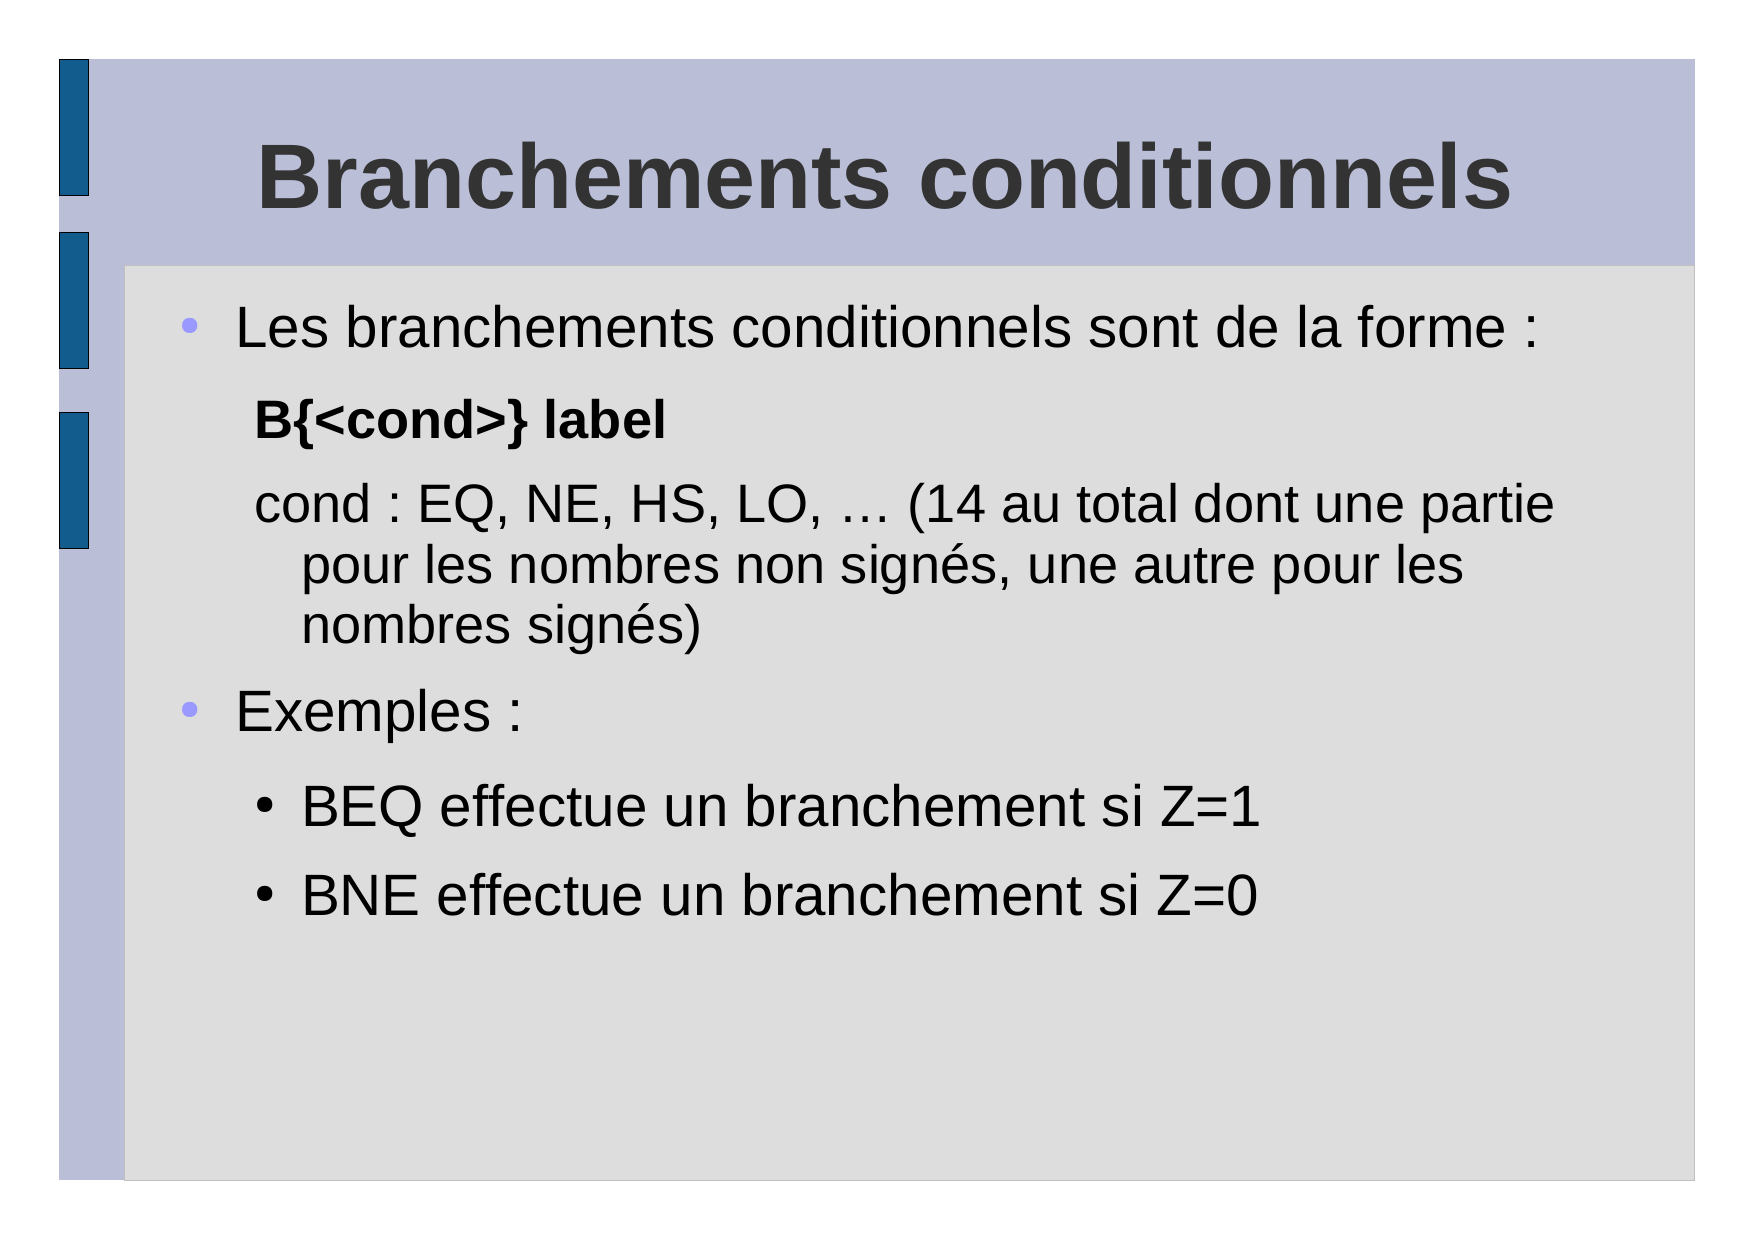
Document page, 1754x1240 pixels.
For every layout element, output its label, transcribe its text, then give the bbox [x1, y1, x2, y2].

title Branchements conditionnels [118, 88, 1654, 266]
list Les branchements conditionnels sont de la forme : B{<cond>} label cond : EQ, NE, HS, LO, … (14 au total dont une partie pour les nombres non signés, une autre pour les nombres signés) Exemples : BEQ effectue un branchement si Z=1 BNE effectue un branchement si Z=0 [179, 295, 1577, 1093]
